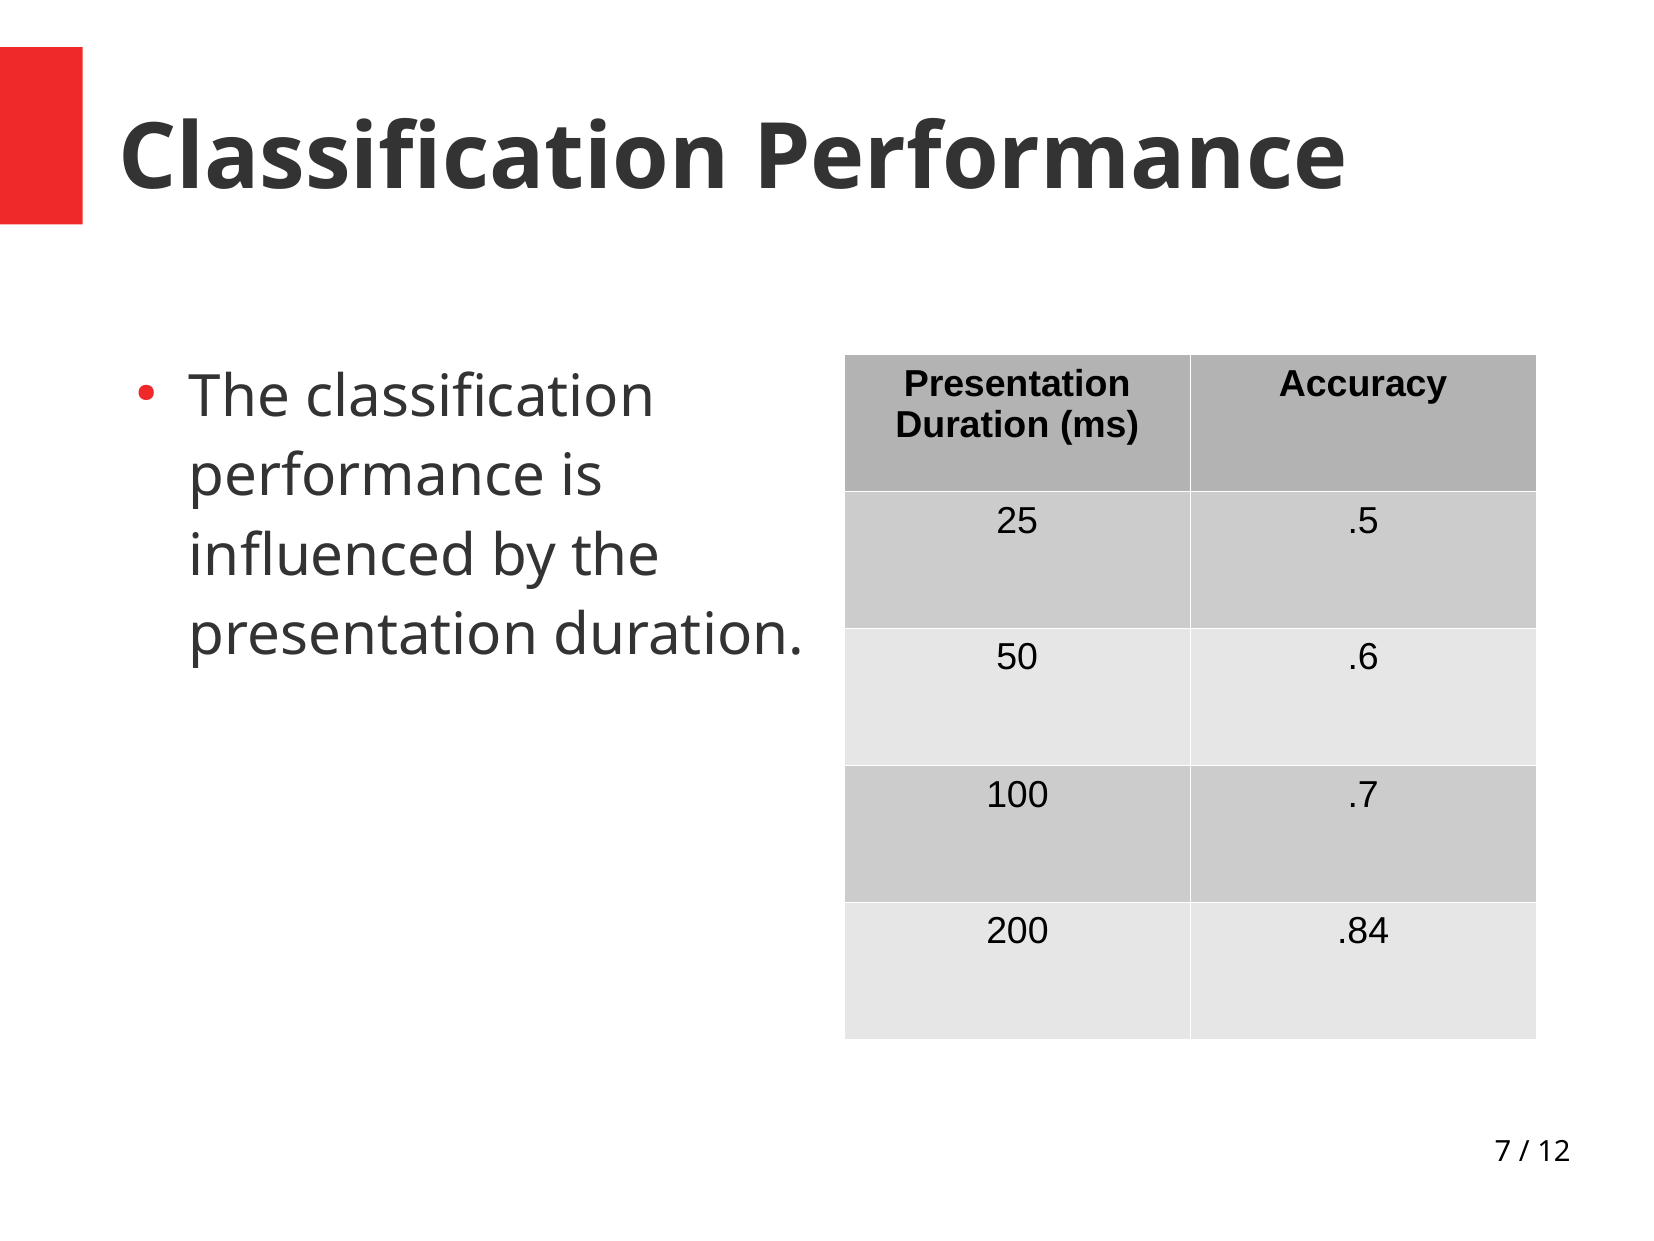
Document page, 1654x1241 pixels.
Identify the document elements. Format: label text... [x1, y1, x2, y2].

table_header Accuracy [1191, 355, 1536, 491]
table_header Presentation Duration (ms) [845, 355, 1190, 491]
table_cell .84 [1191, 903, 1536, 1039]
list The classification performance is influenced by the presentation duration. [118, 354, 810, 1074]
table_cell .6 [1191, 629, 1536, 765]
table_cell .7 [1191, 766, 1536, 902]
table_cell 50 [845, 629, 1190, 765]
table_cell 200 [845, 903, 1190, 1039]
table_cell 100 [845, 766, 1190, 902]
title Classification Performance [118, 49, 1571, 257]
table_cell .5 [1191, 492, 1536, 628]
table_cell 25 [845, 492, 1190, 628]
